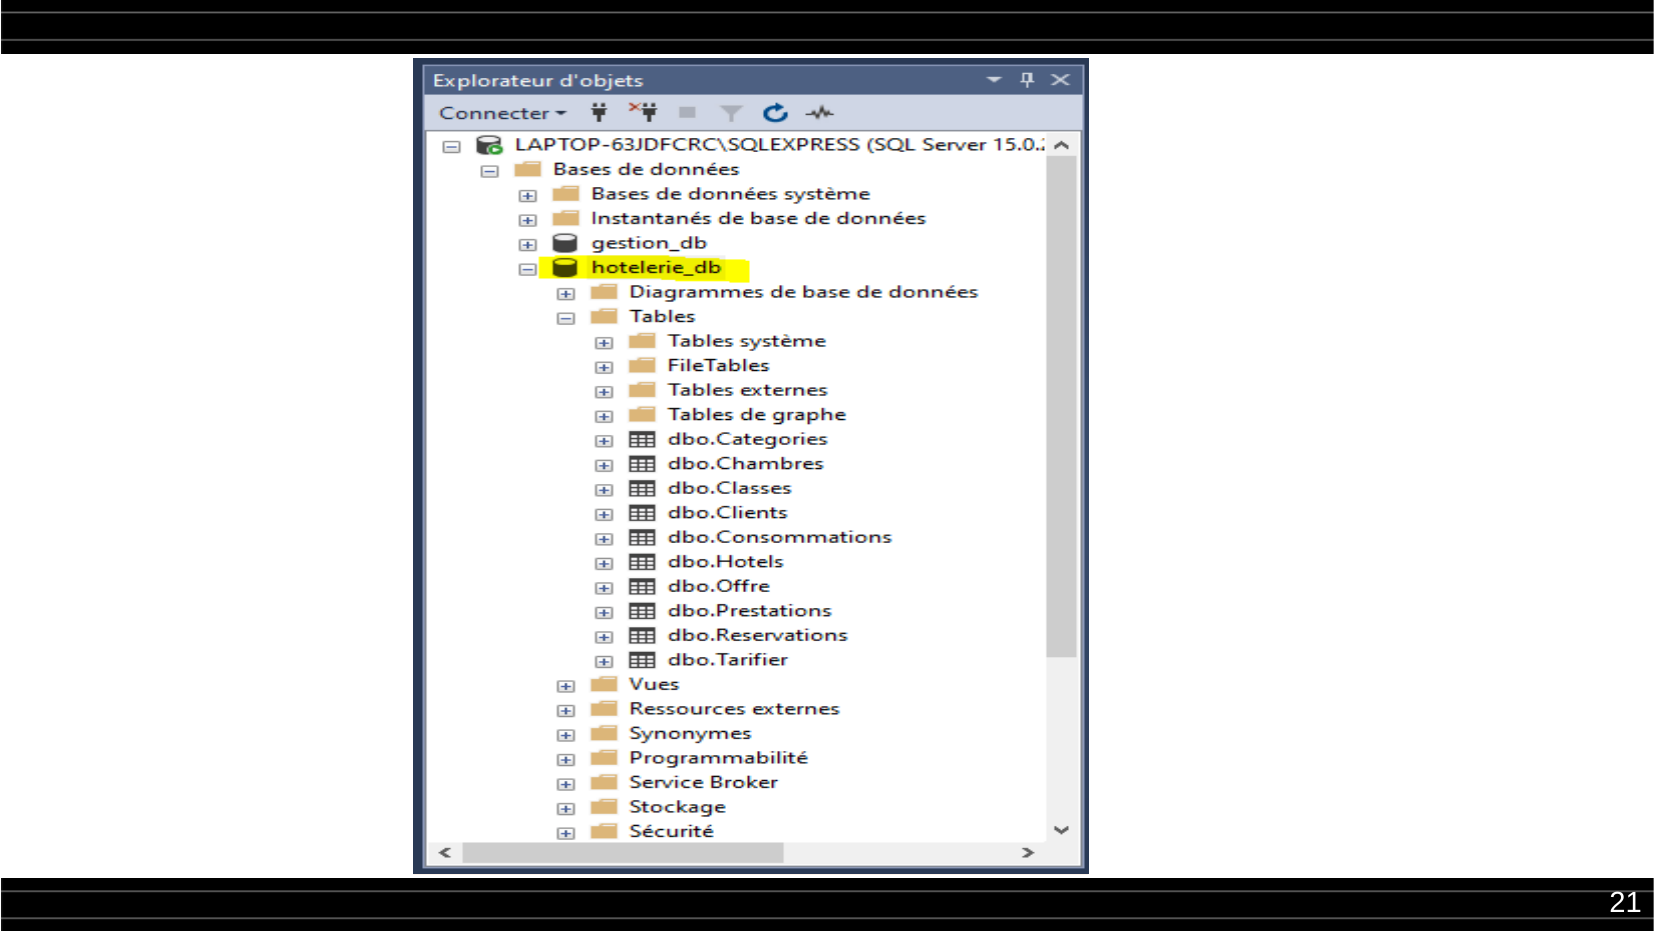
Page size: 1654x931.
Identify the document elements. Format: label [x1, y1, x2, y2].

picture [1, 0, 1654, 54]
picture [1, 878, 1654, 931]
picture [413, 58, 1089, 875]
